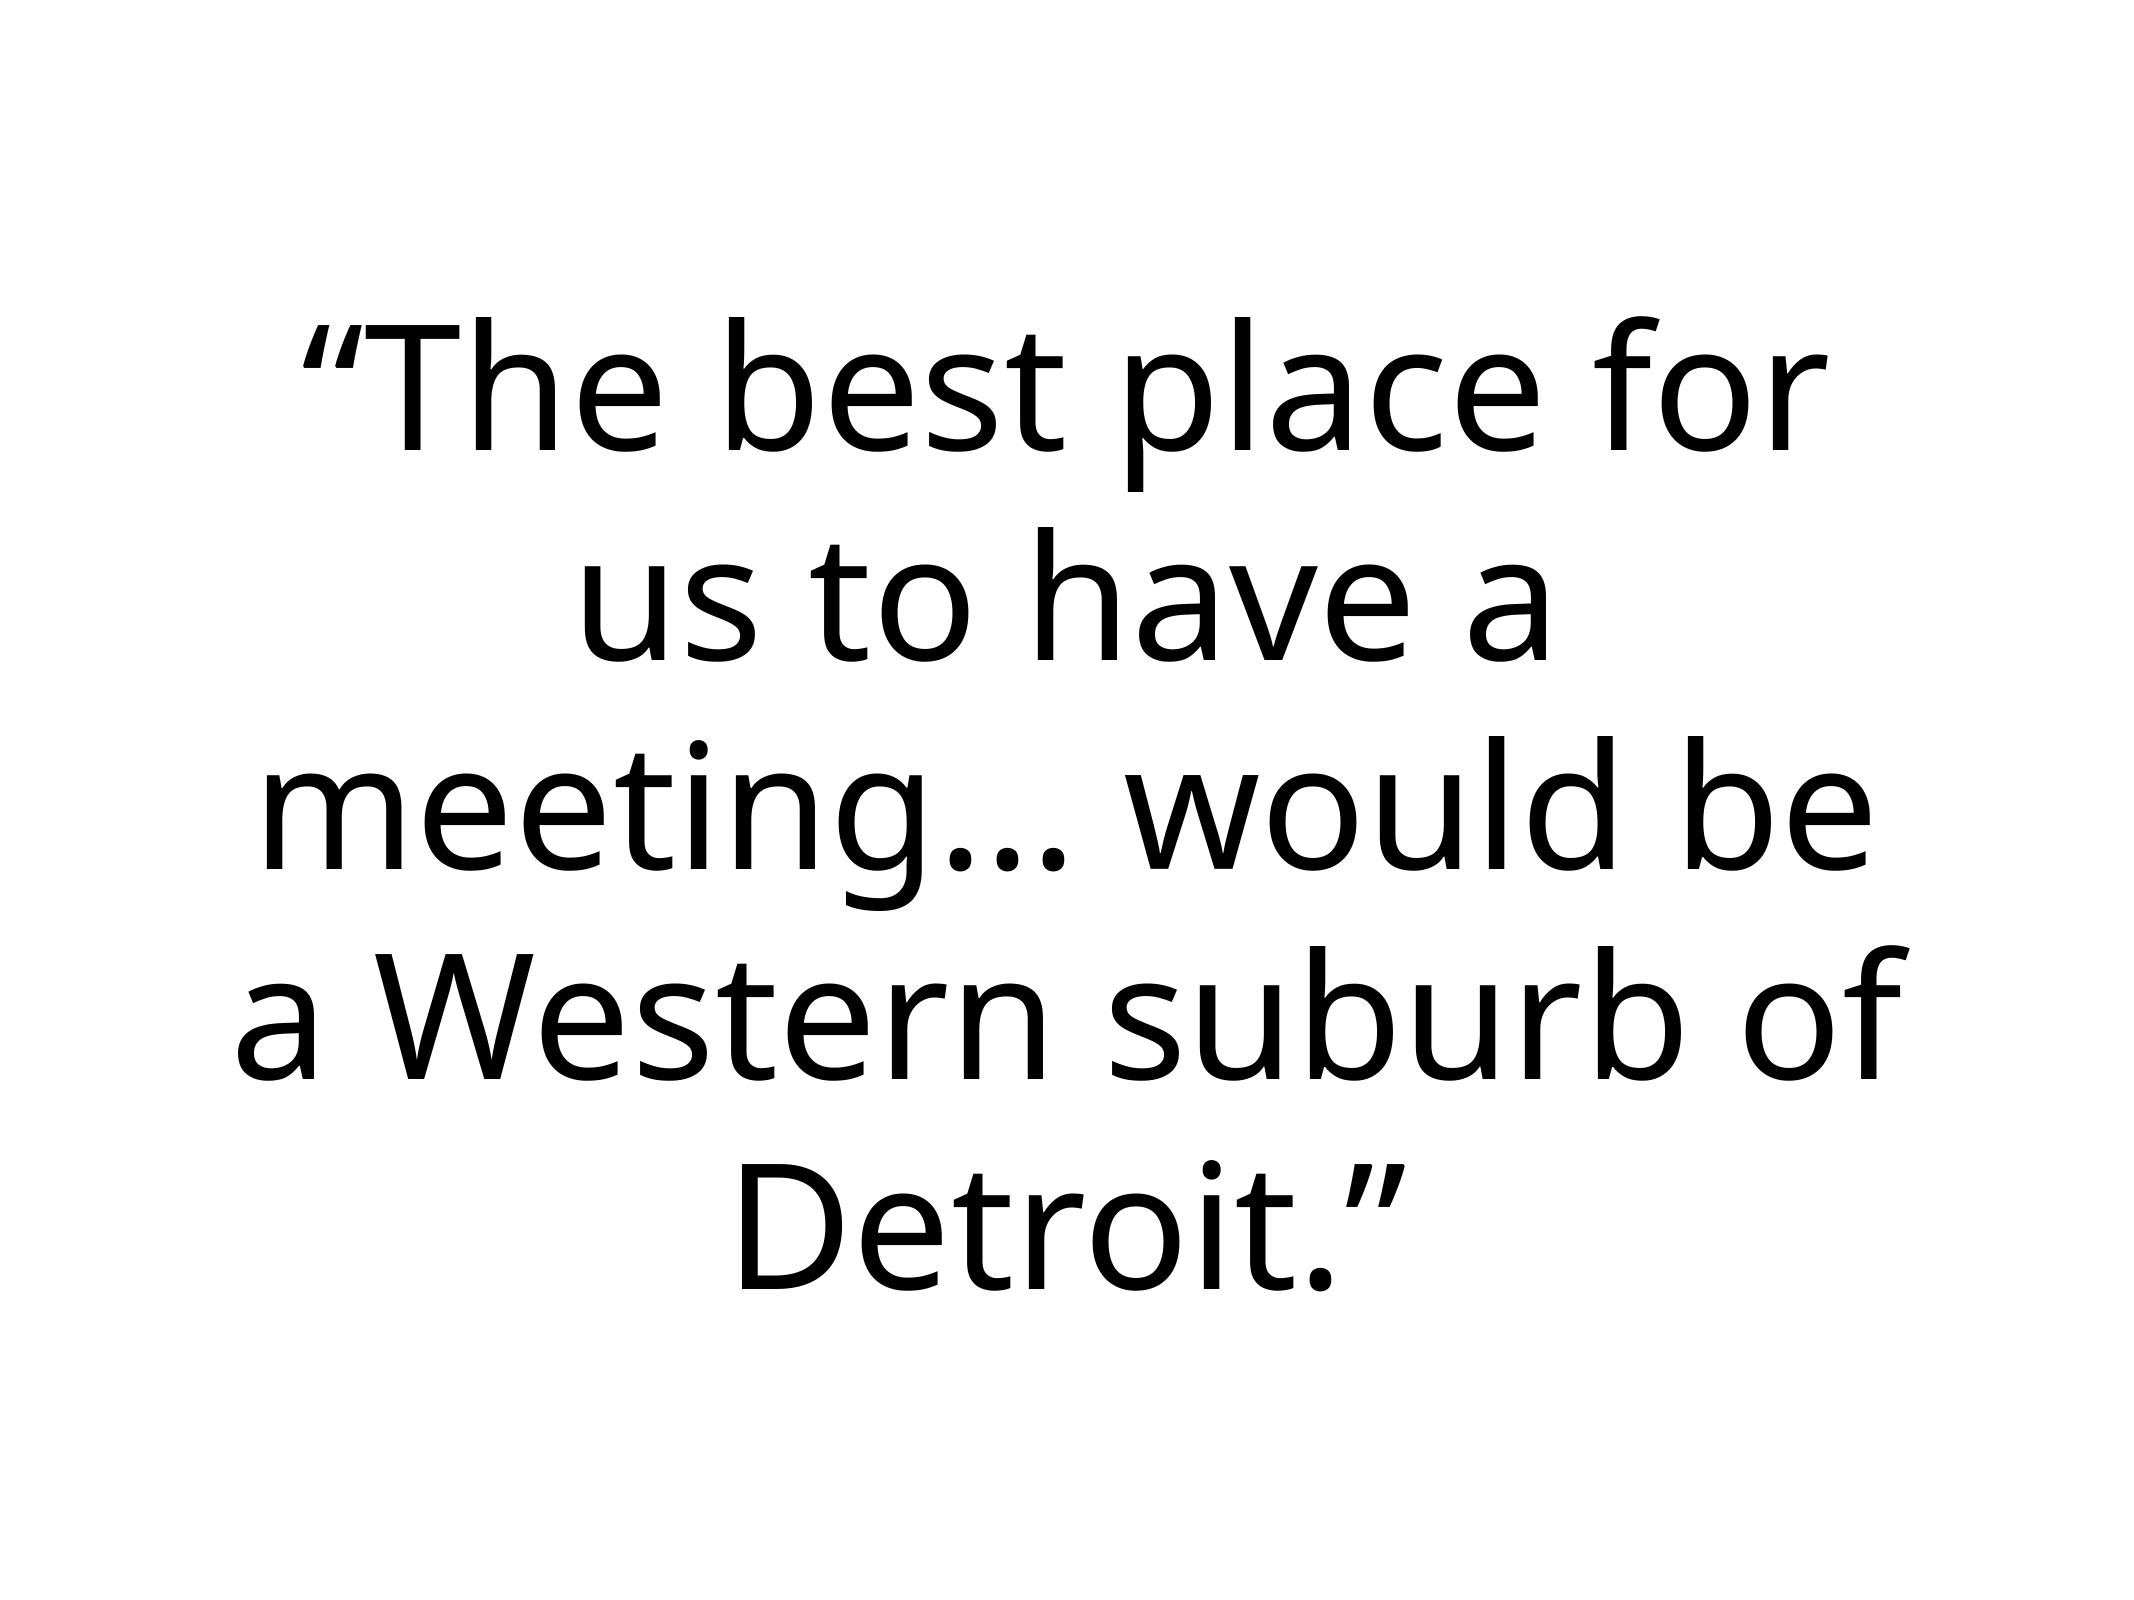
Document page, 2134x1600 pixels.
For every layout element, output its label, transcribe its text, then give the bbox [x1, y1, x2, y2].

title “The best place for us to have a meeting... would be a Western suburb of Detroit.” [208, 266, 1925, 1334]
